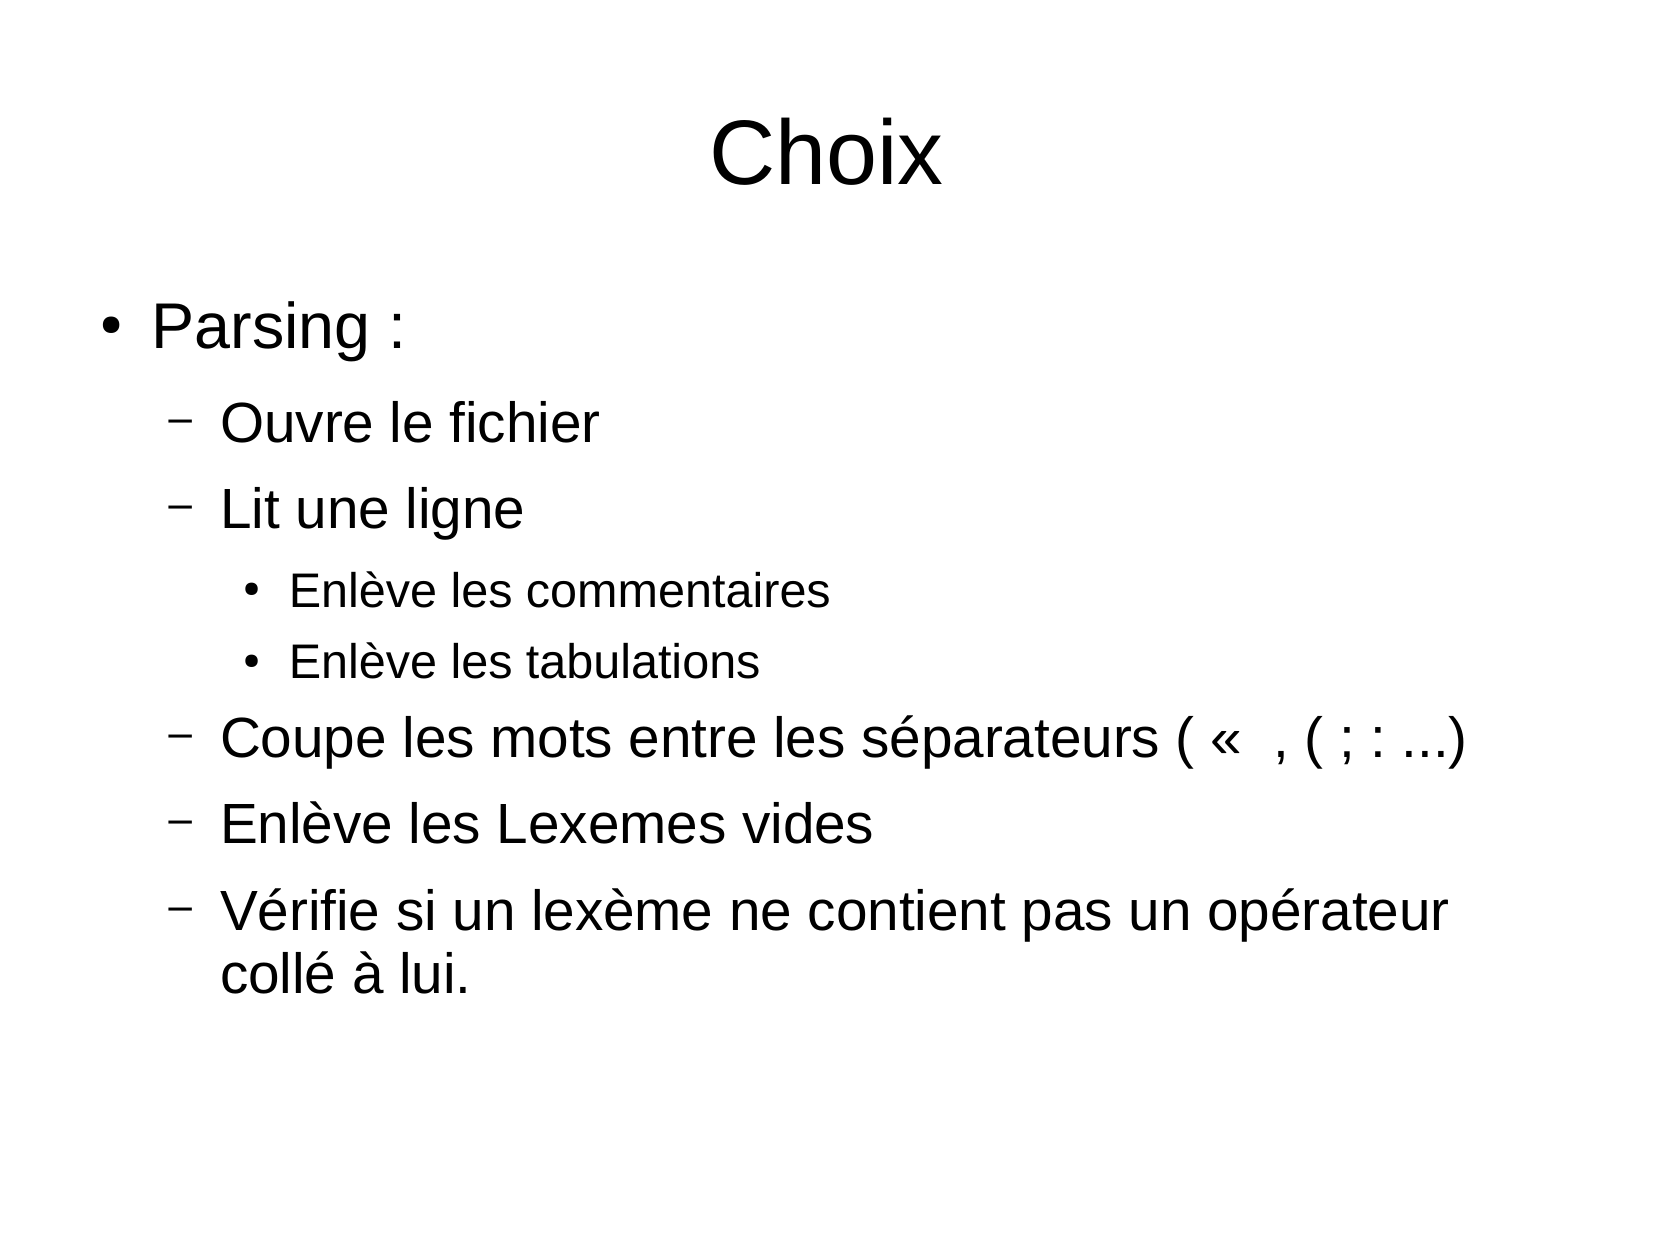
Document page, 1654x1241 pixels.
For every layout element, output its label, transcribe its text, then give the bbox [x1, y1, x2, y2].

title Choix [82, 49, 1571, 257]
list Parsing : Ouvre le fichier Lit une ligne Enlève les commentaires Enlève les tabulations Coupe les mots entre les séparateurs ( « , ( ; : ...) Enlève les Lexemes vides Vérifie si un lexème ne contient pas un opérateur collé à lui. [82, 290, 1571, 1010]
